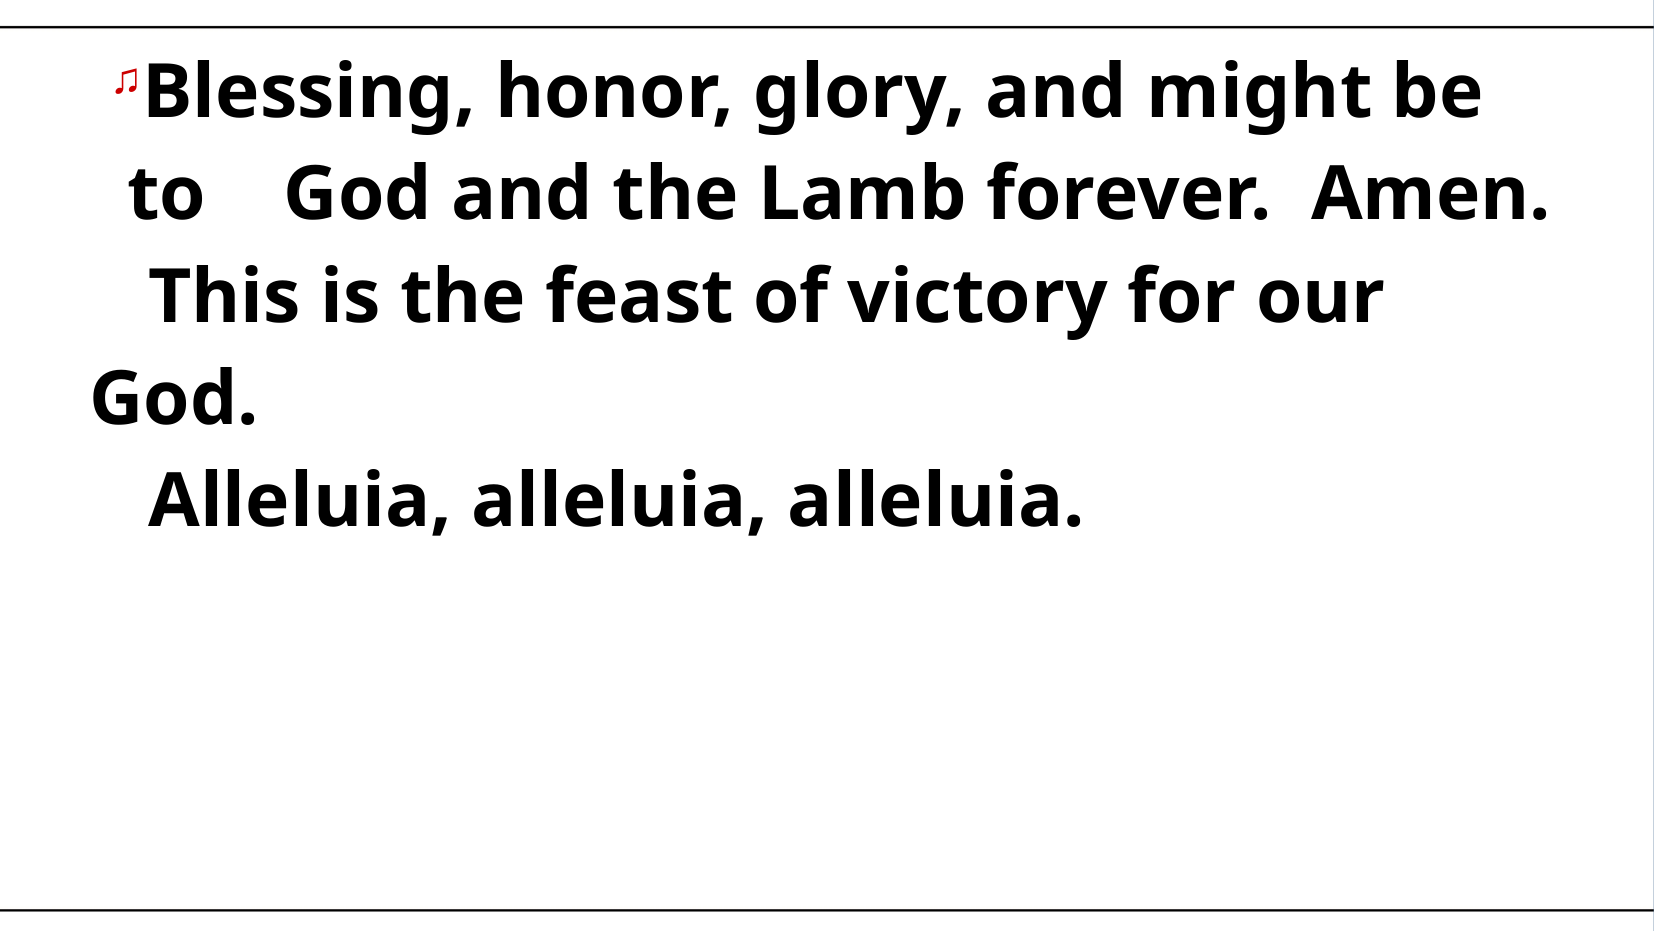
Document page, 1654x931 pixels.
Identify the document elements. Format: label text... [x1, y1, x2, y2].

picture [0, 0, 1654, 931]
text_box ♫Blessing, honor, glory, and might be to God and the Lamb forever. Amen. This is the feast of victory for our God. Alleluia, alleluia, alleluia. [75, 30, 1576, 451]
